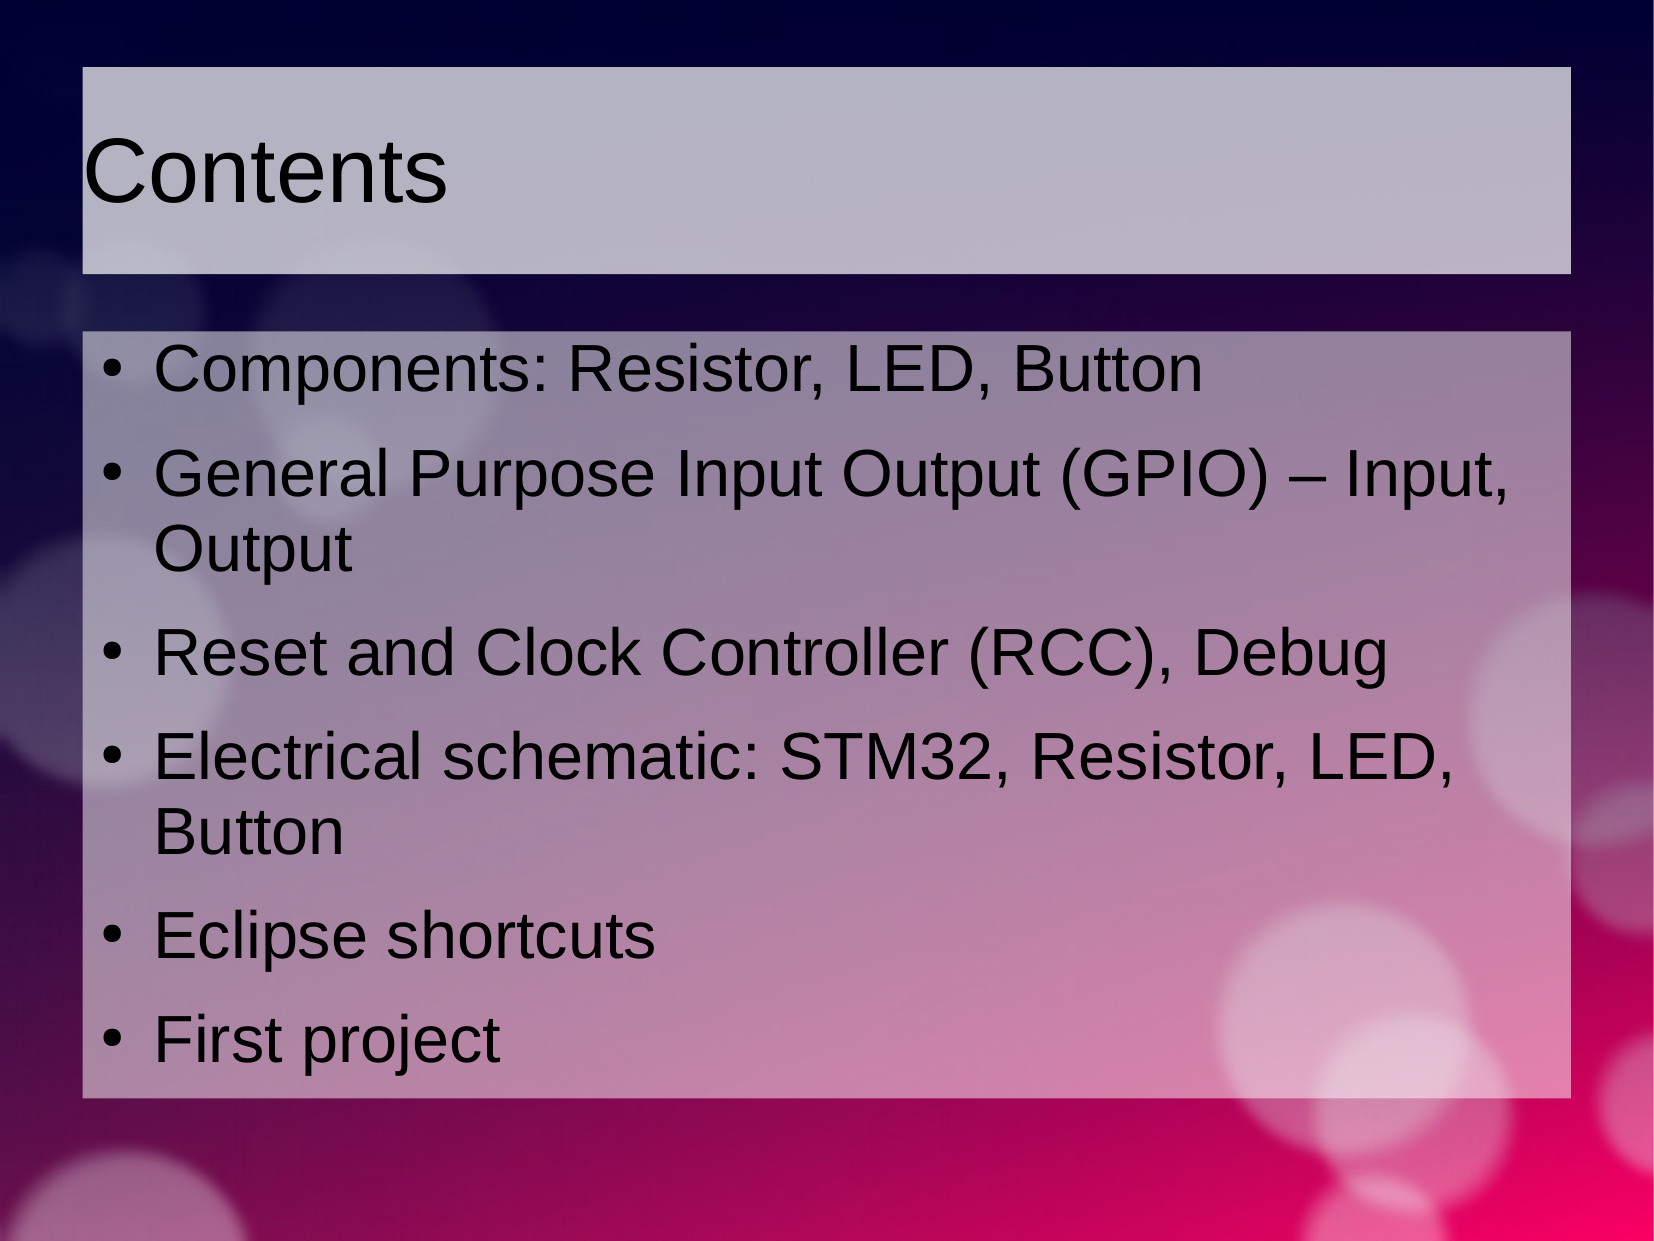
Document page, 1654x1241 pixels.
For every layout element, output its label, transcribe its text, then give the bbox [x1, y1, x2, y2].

list Components: Resistor, LED, Button General Purpose Input Output (GPIO) – Input, Output Reset and Clock Controller (RCC), Debug Electrical schematic: STM32, Resistor, LED, Button Eclipse shortcuts First project [82, 331, 1571, 1099]
title Contents [82, 67, 1571, 275]
picture [0, 0, 1654, 1241]
